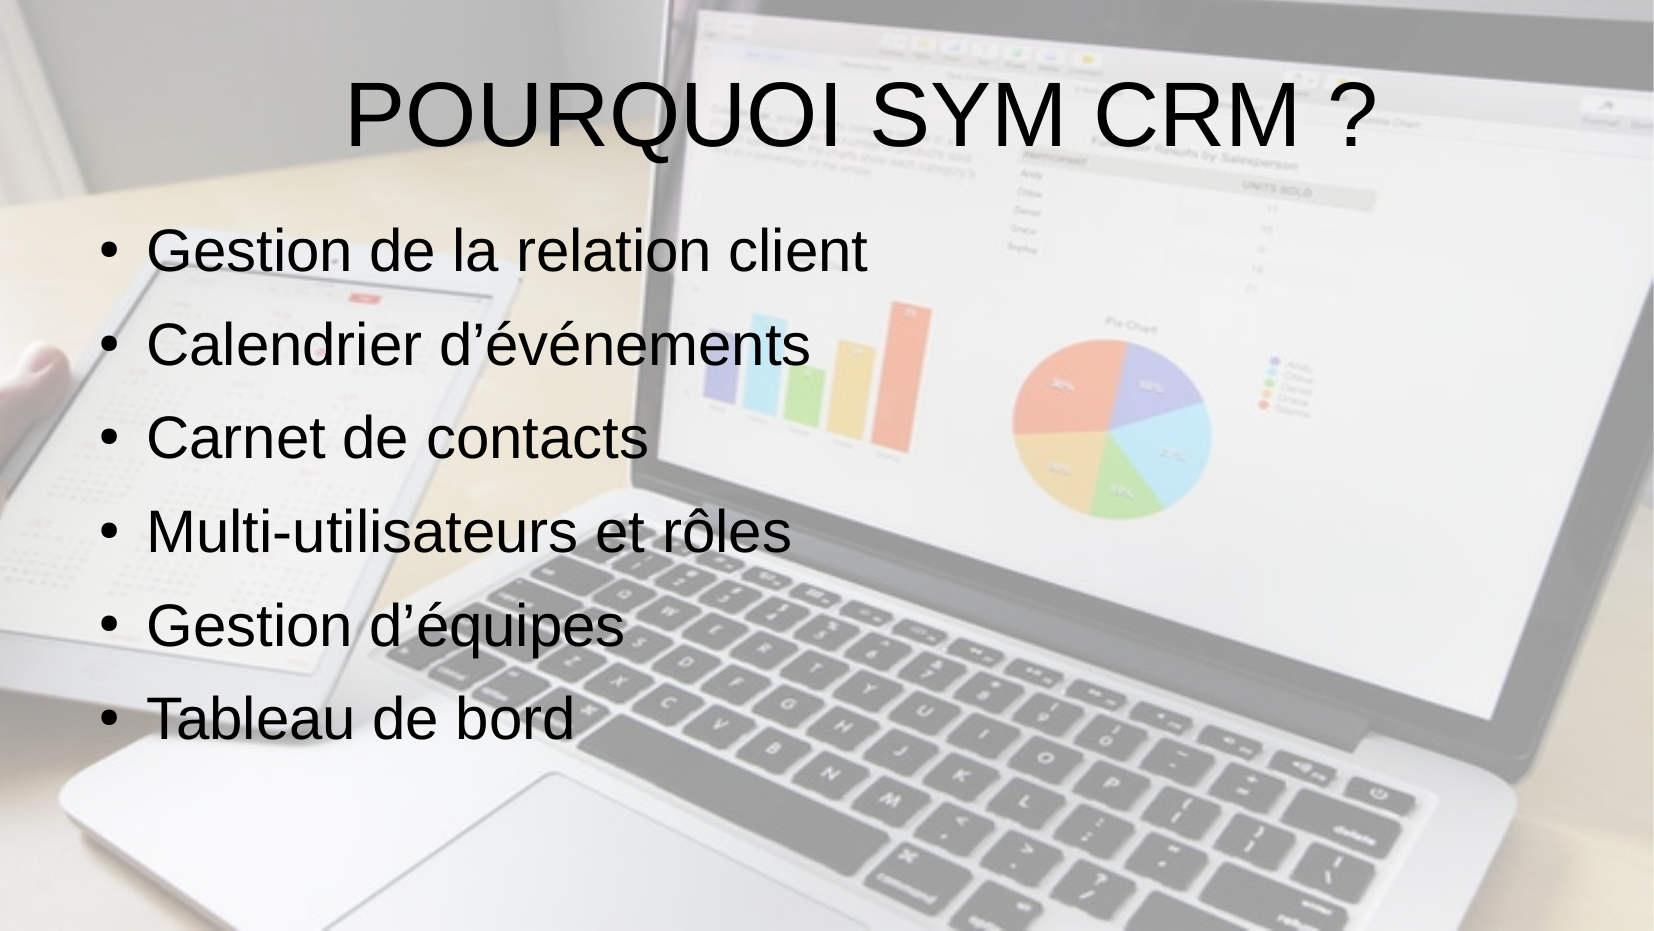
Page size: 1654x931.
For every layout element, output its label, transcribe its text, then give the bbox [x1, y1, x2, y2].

list Gestion de la relation client Calendrier d’événements Carnet de contacts Multi-utilisateurs et rôles Gestion d’équipes Tableau de bord [82, 217, 1571, 758]
picture [0, 0, 1654, 931]
title POURQUOI SYM CRM ? [82, 37, 1571, 193]
